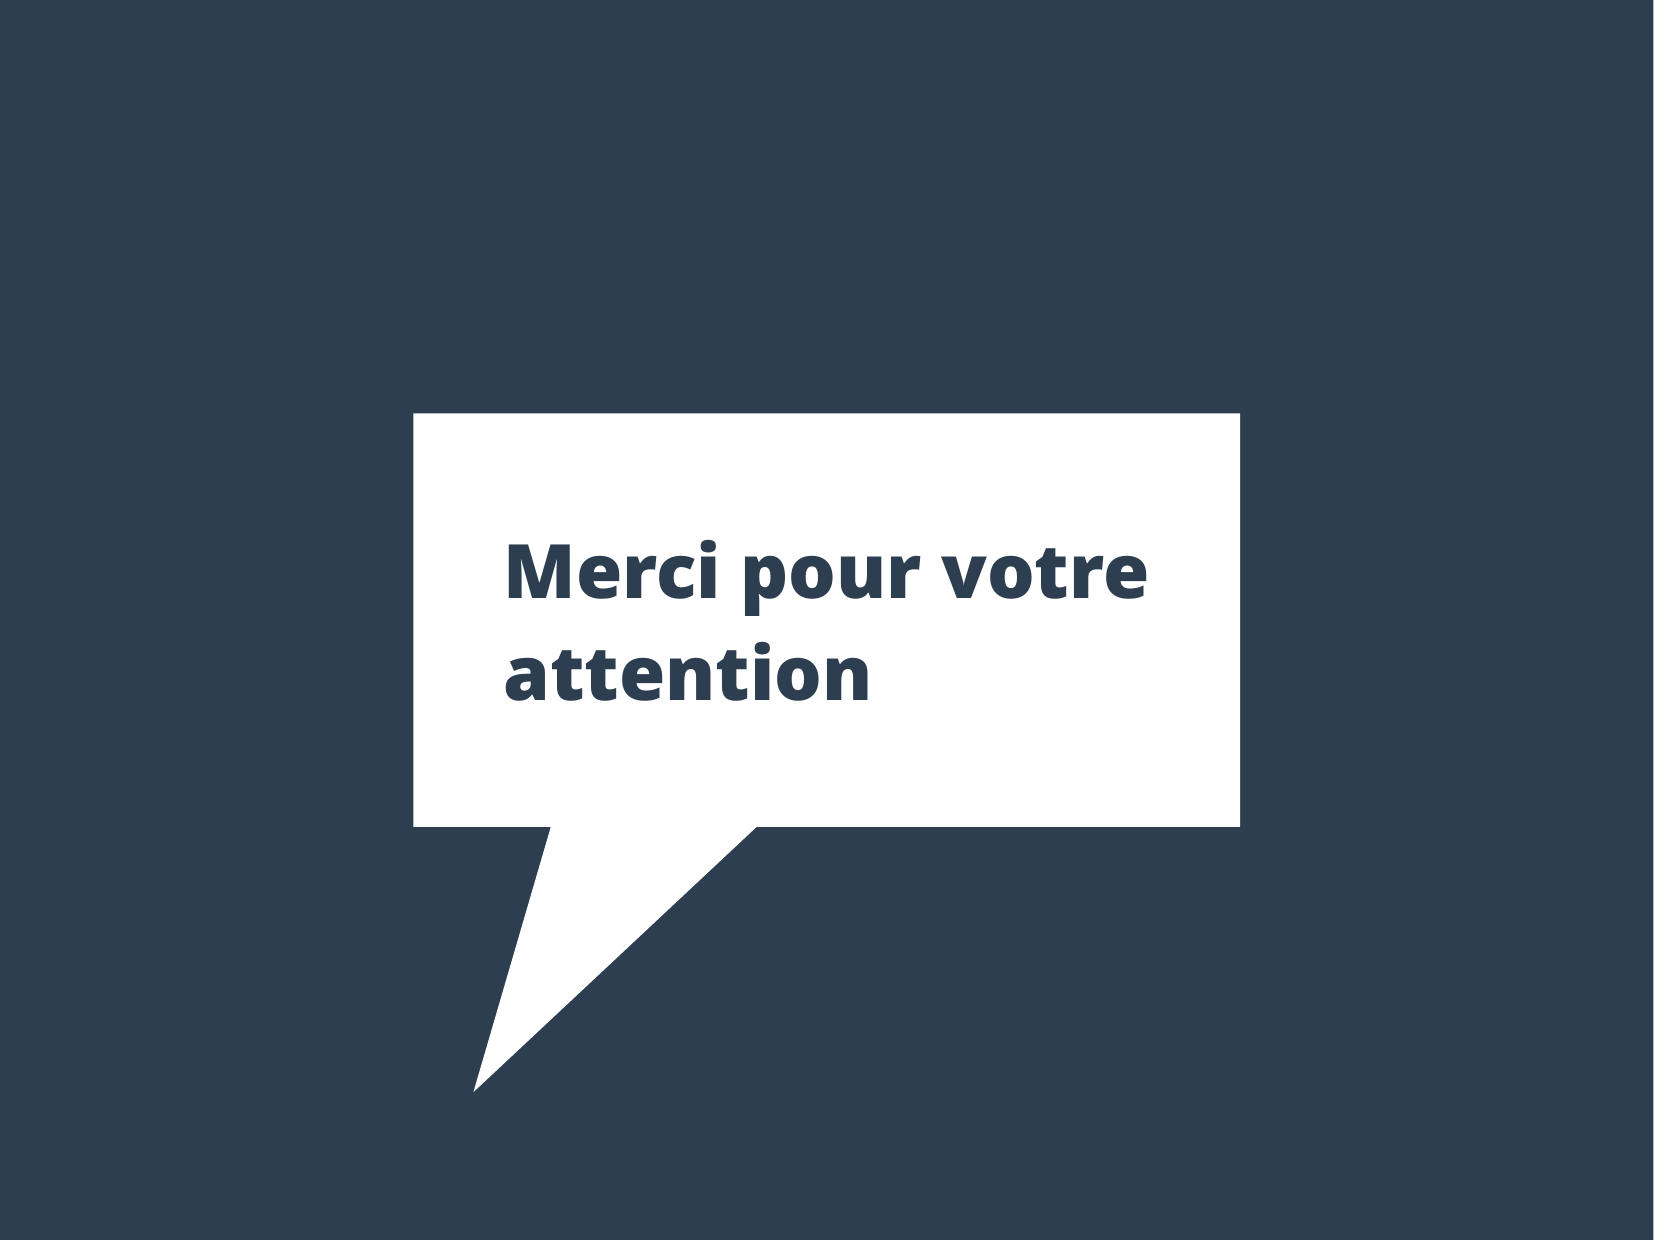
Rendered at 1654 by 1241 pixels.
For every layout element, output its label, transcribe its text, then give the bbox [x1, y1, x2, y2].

title Merci pour votre attention [442, 442, 1211, 798]
